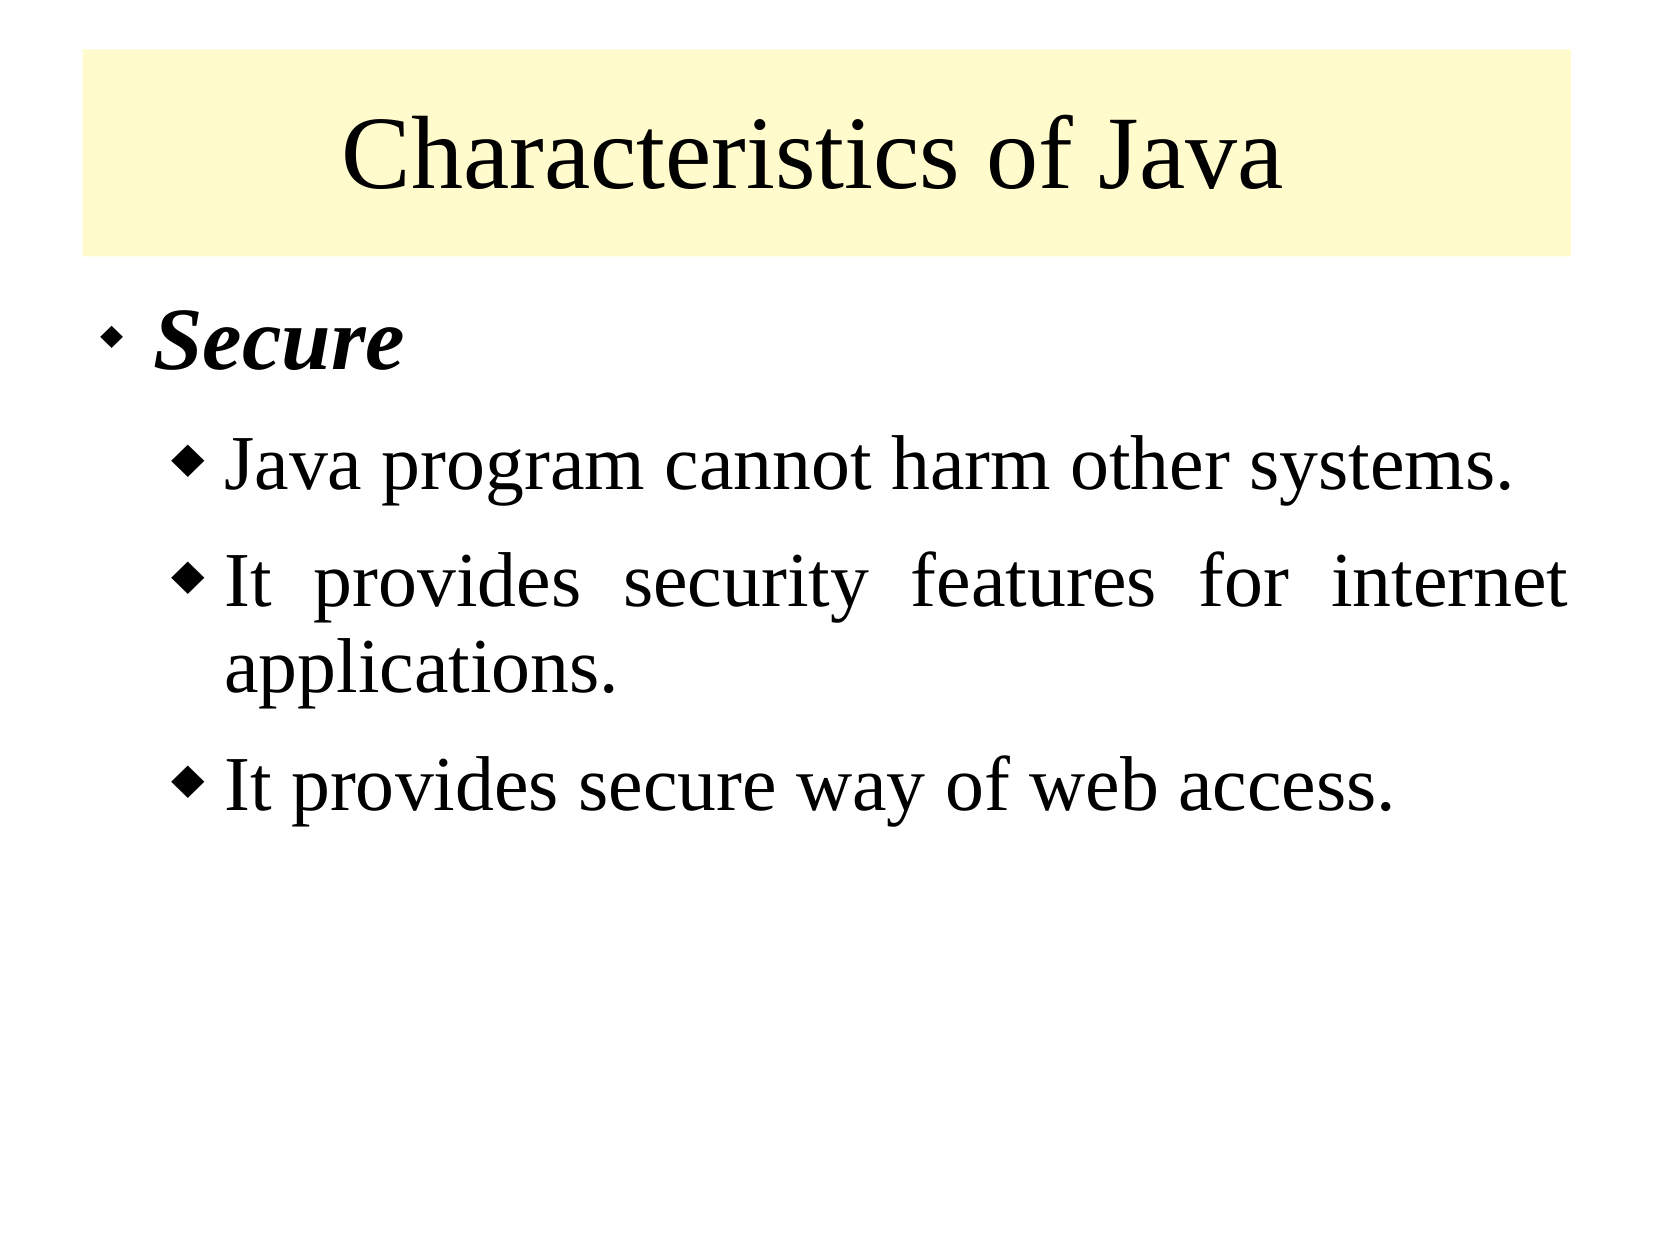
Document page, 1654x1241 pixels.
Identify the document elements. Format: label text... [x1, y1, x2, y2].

title Characteristics of Java [82, 49, 1571, 257]
list Secure Java program cannot harm other systems. It provides security features for internet applications. It provides secure way of web access. [82, 290, 1571, 1010]
